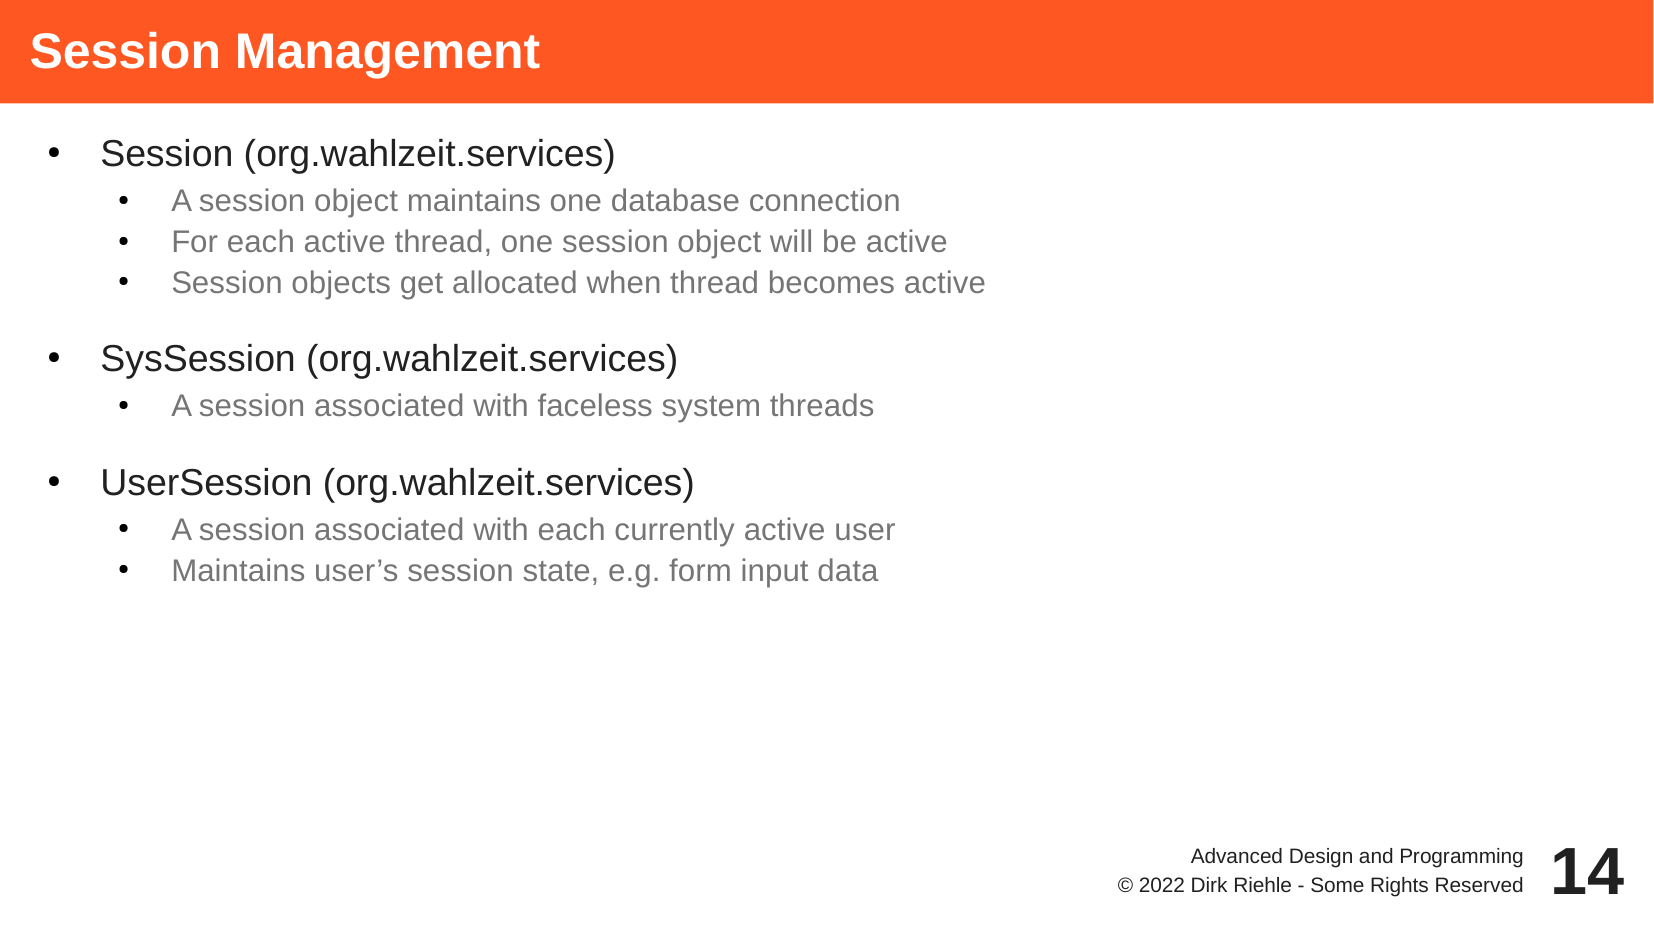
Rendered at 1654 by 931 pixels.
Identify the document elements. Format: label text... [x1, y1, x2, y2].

list Session (org.wahlzeit.services) A session object maintains one database connection For each active thread, one session object will be active Session objects get allocated when thread becomes active SysSession (org.wahlzeit.services) A session associated with faceless system threads UserSession (org.wahlzeit.services) A session associated with each currently active user Maintains user’s session state, e.g. form input data [29, 132, 1625, 813]
title Session Management [0, 0, 1654, 104]
